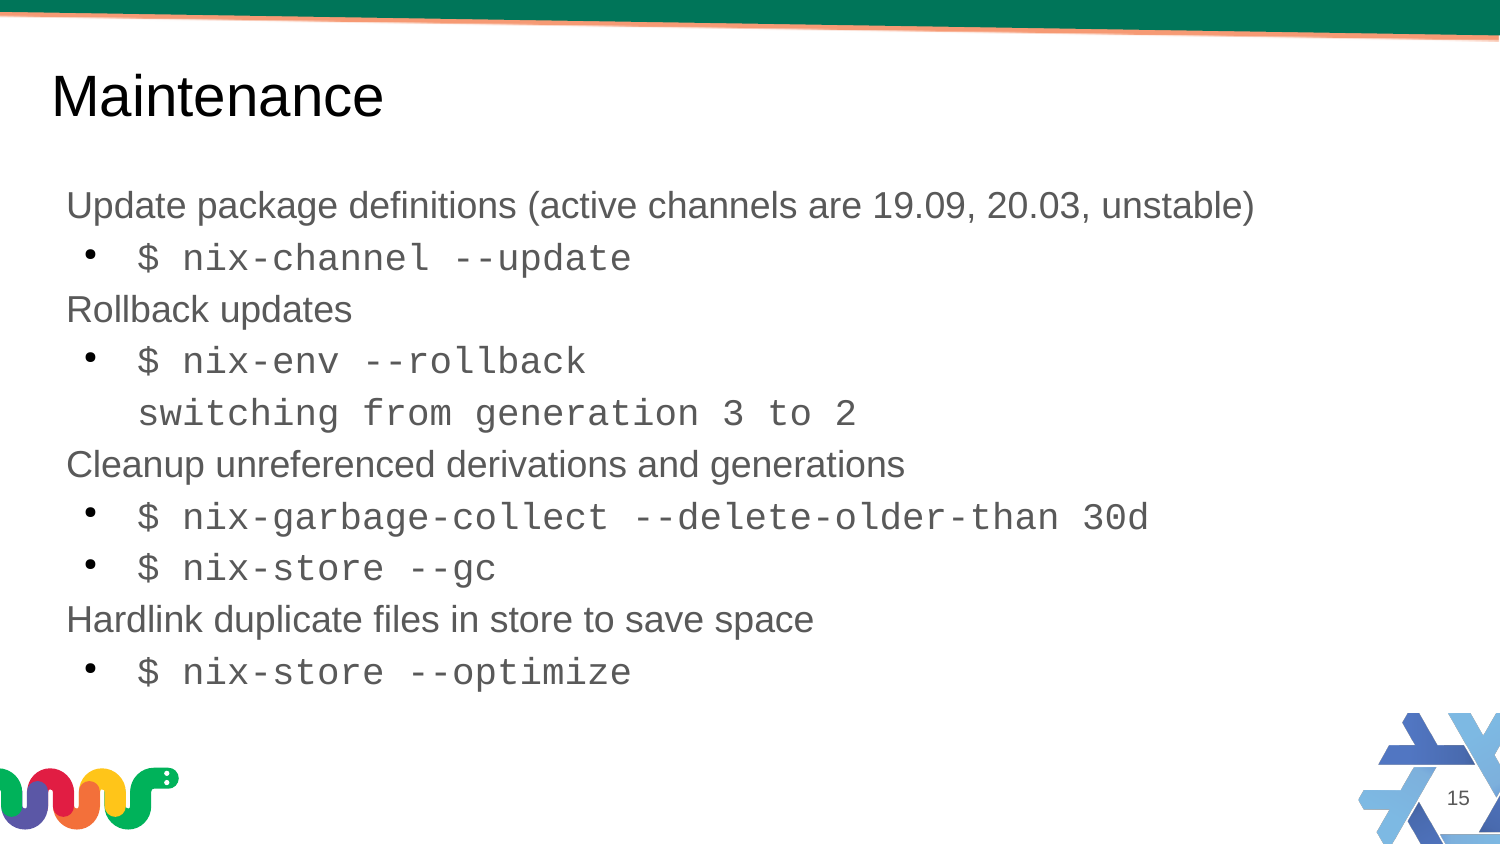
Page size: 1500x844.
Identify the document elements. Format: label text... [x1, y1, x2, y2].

picture [1358, 713, 1500, 844]
list Update package definitions (active channels are 19.09, 20.03, unstable) $ nix-channel --update Rollback updates $ nix-env --rollback switching from generation 3 to 2 Cleanup unreferenced derivations and generations $ nix-garbage-collect --delete-older-than 30d $ nix-store --gc Hardlink duplicate files in store to save space $ nix-store --optimize [51, 159, 1449, 781]
title Maintenance [51, 49, 1449, 144]
